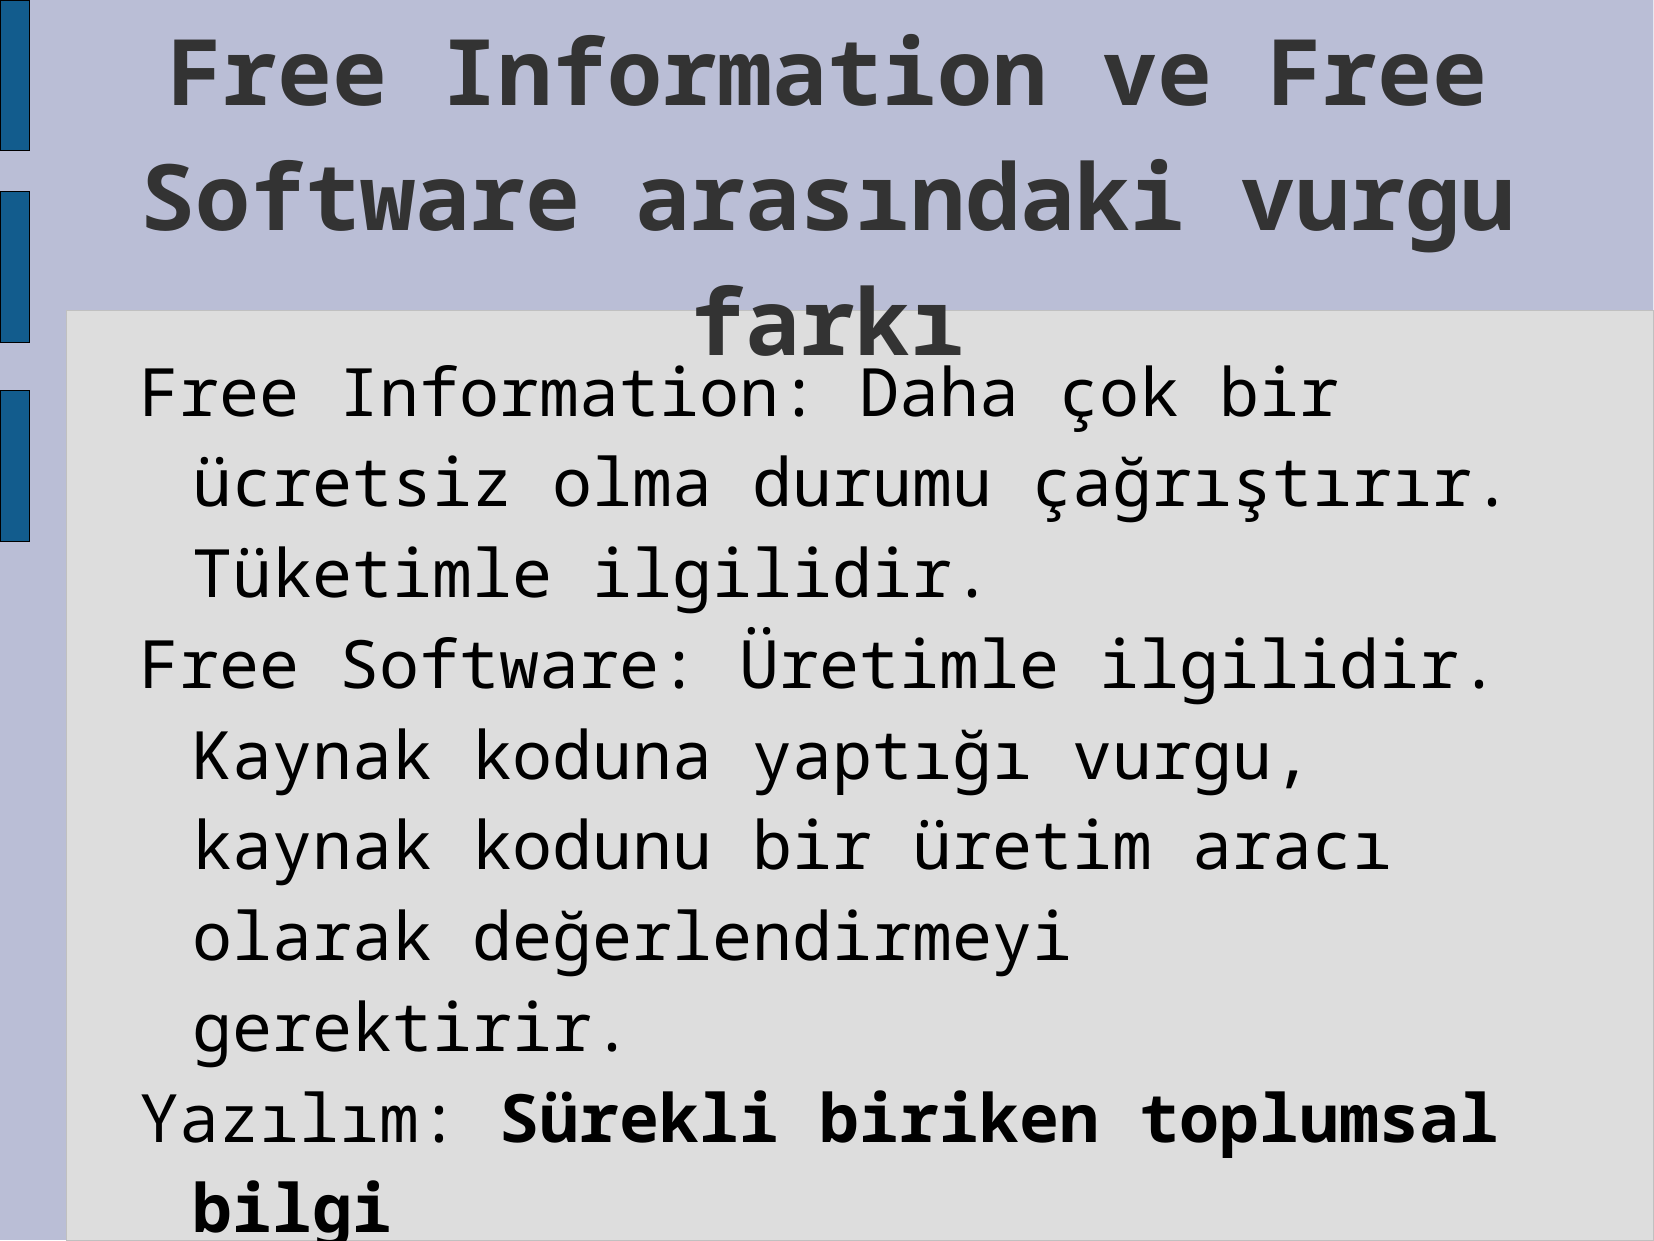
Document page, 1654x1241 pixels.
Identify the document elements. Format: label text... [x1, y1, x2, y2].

list Free Information: Daha çok bir ücretsiz olma durumu çağrıştırır. Tüketimle ilgilidir. Free Software: Üretimle ilgilidir. Kaynak koduna yaptığı vurgu, kaynak kodunu bir üretim aracı olarak değerlendirmeyi gerektirir. Yazılım: Sürekli biriken toplumsal bilgi [121, 344, 1534, 1127]
title Free Information ve Free Software arasındaki vurgu farkı [121, 35, 1534, 344]
